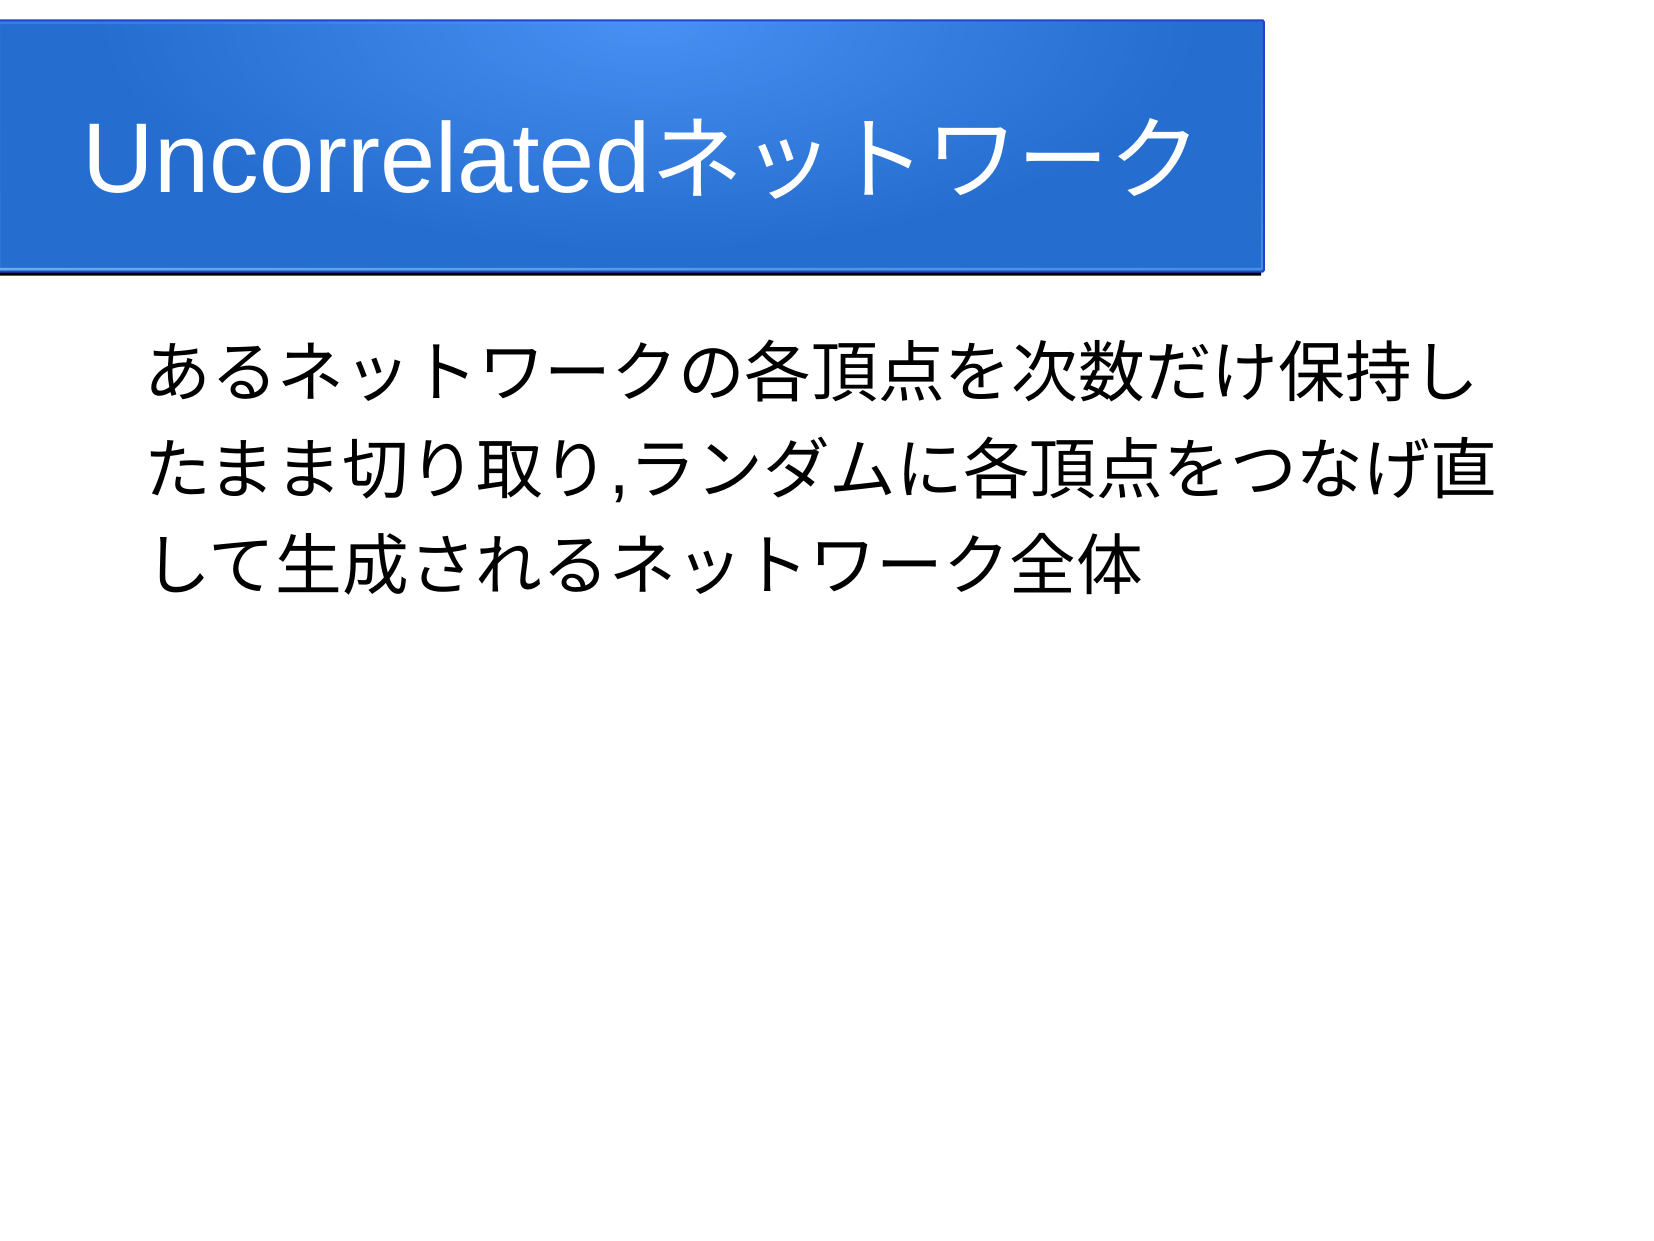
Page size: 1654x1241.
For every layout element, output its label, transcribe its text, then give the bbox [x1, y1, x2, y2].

title Uncorrelatedネットワーク [82, 49, 1250, 257]
list あるネットワークの各頂点を次数だけ保持したまま切り取り,ランダムに各頂点をつなげ直して生成されるネットワーク全体 [73, 318, 1529, 910]
